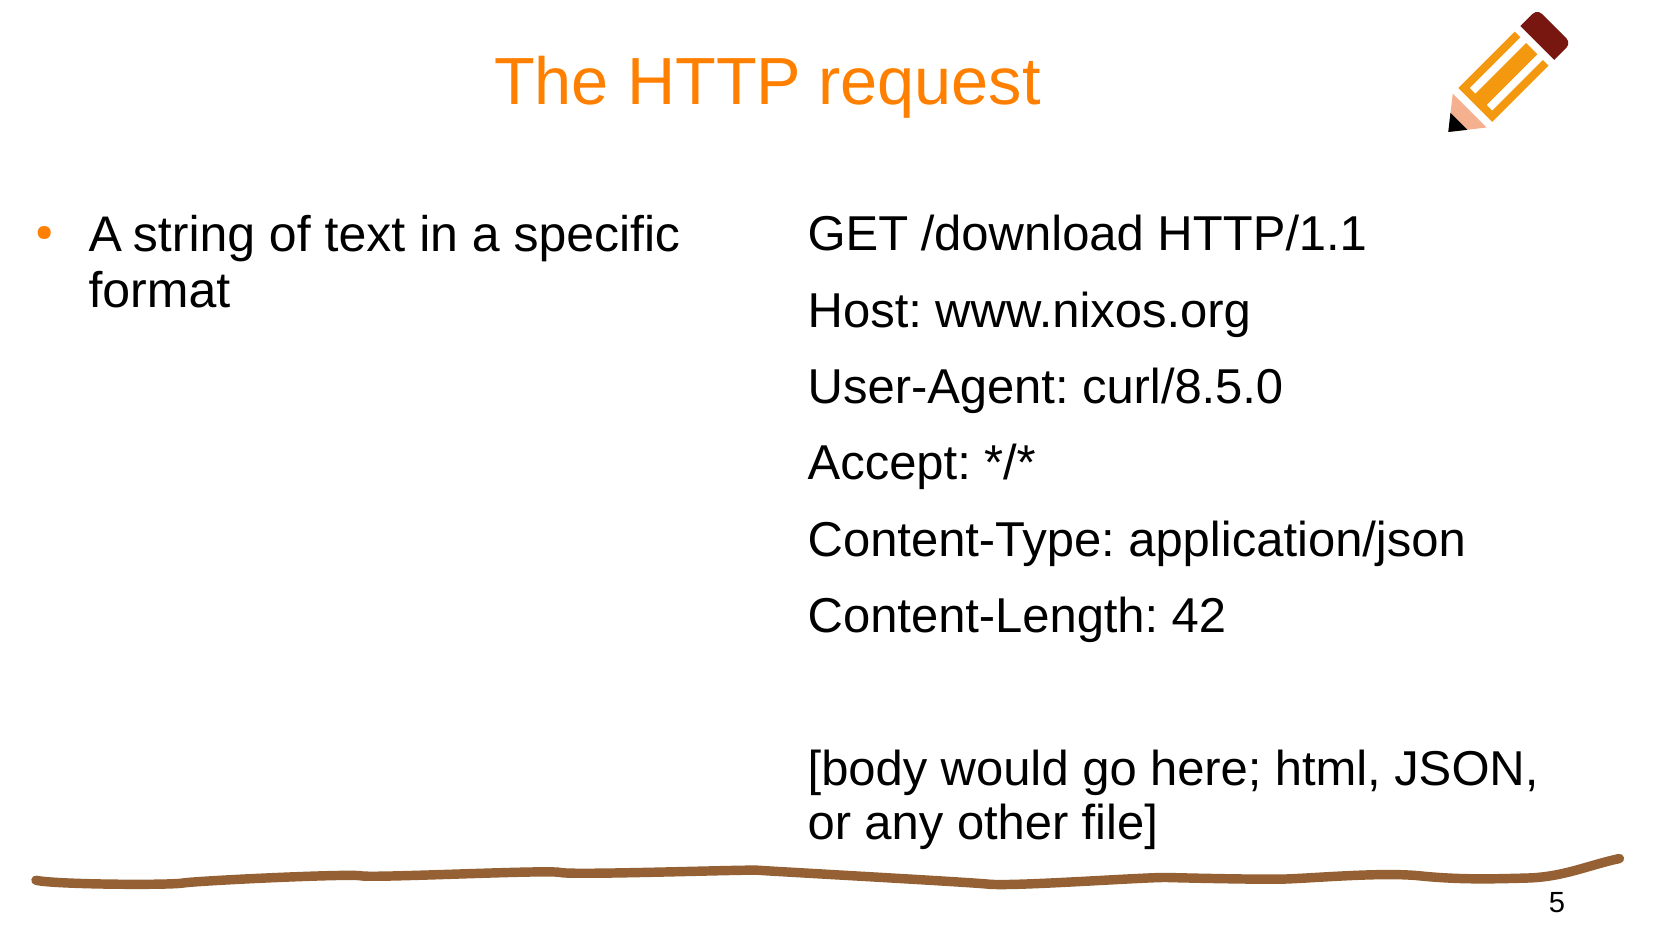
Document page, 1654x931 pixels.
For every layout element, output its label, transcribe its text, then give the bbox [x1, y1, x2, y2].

title The HTTP request [88, 29, 1447, 133]
list A string of text in a specific format [17, 206, 738, 857]
list GET /download HTTP/1.1 Host: www.nixos.org User-Agent: curl/8.5.0 Accept: */* Content-Type: application/json Content-Length: 42 [body would go here; html, JSON, or any other file] [738, 206, 1566, 857]
